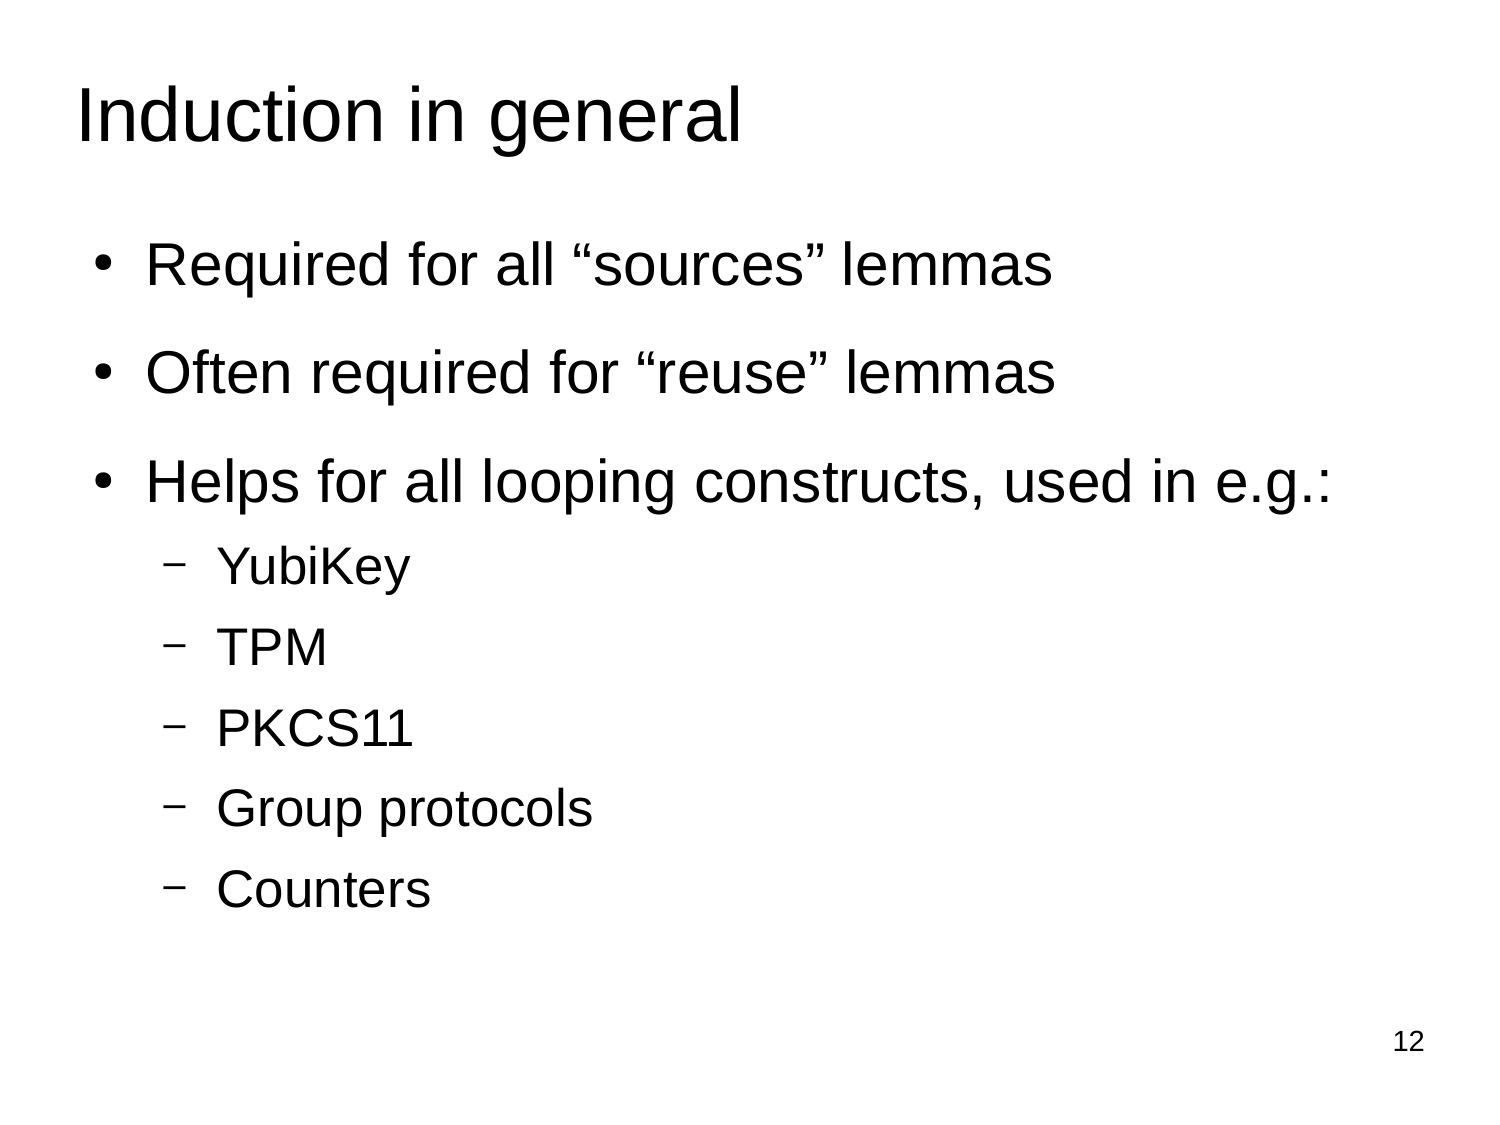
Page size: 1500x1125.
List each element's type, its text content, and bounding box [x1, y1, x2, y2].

list Required for all “sources” lemmas Often required for “reuse” lemmas Helps for all looping constructs, used in e.g.: YubiKey TPM PKCS11 Group protocols Counters [75, 230, 1425, 1014]
title Induction in general [75, 44, 1425, 185]
